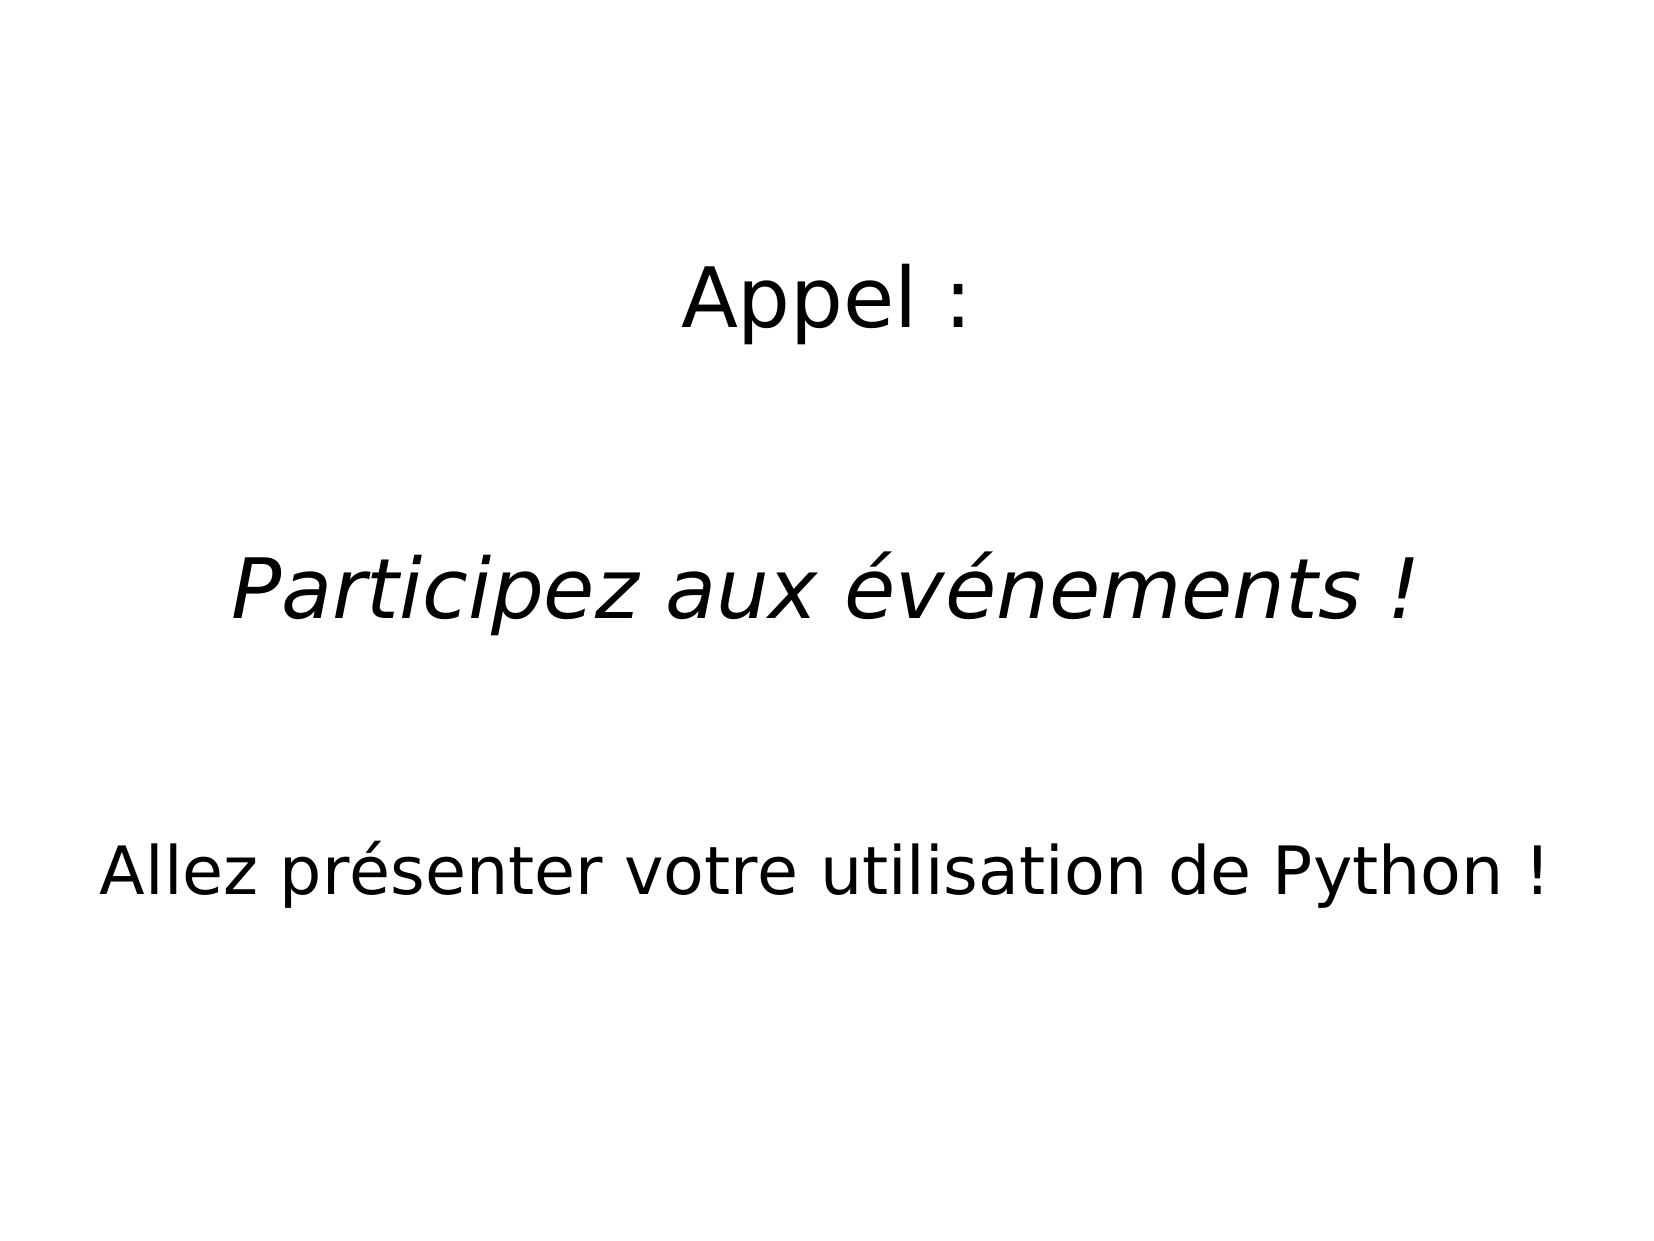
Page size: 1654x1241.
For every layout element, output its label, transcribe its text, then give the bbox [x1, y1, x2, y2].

text_box Appel : Participez aux événements ! Allez présenter votre utilisation de Python ! [0, 48, 1654, 1209]
